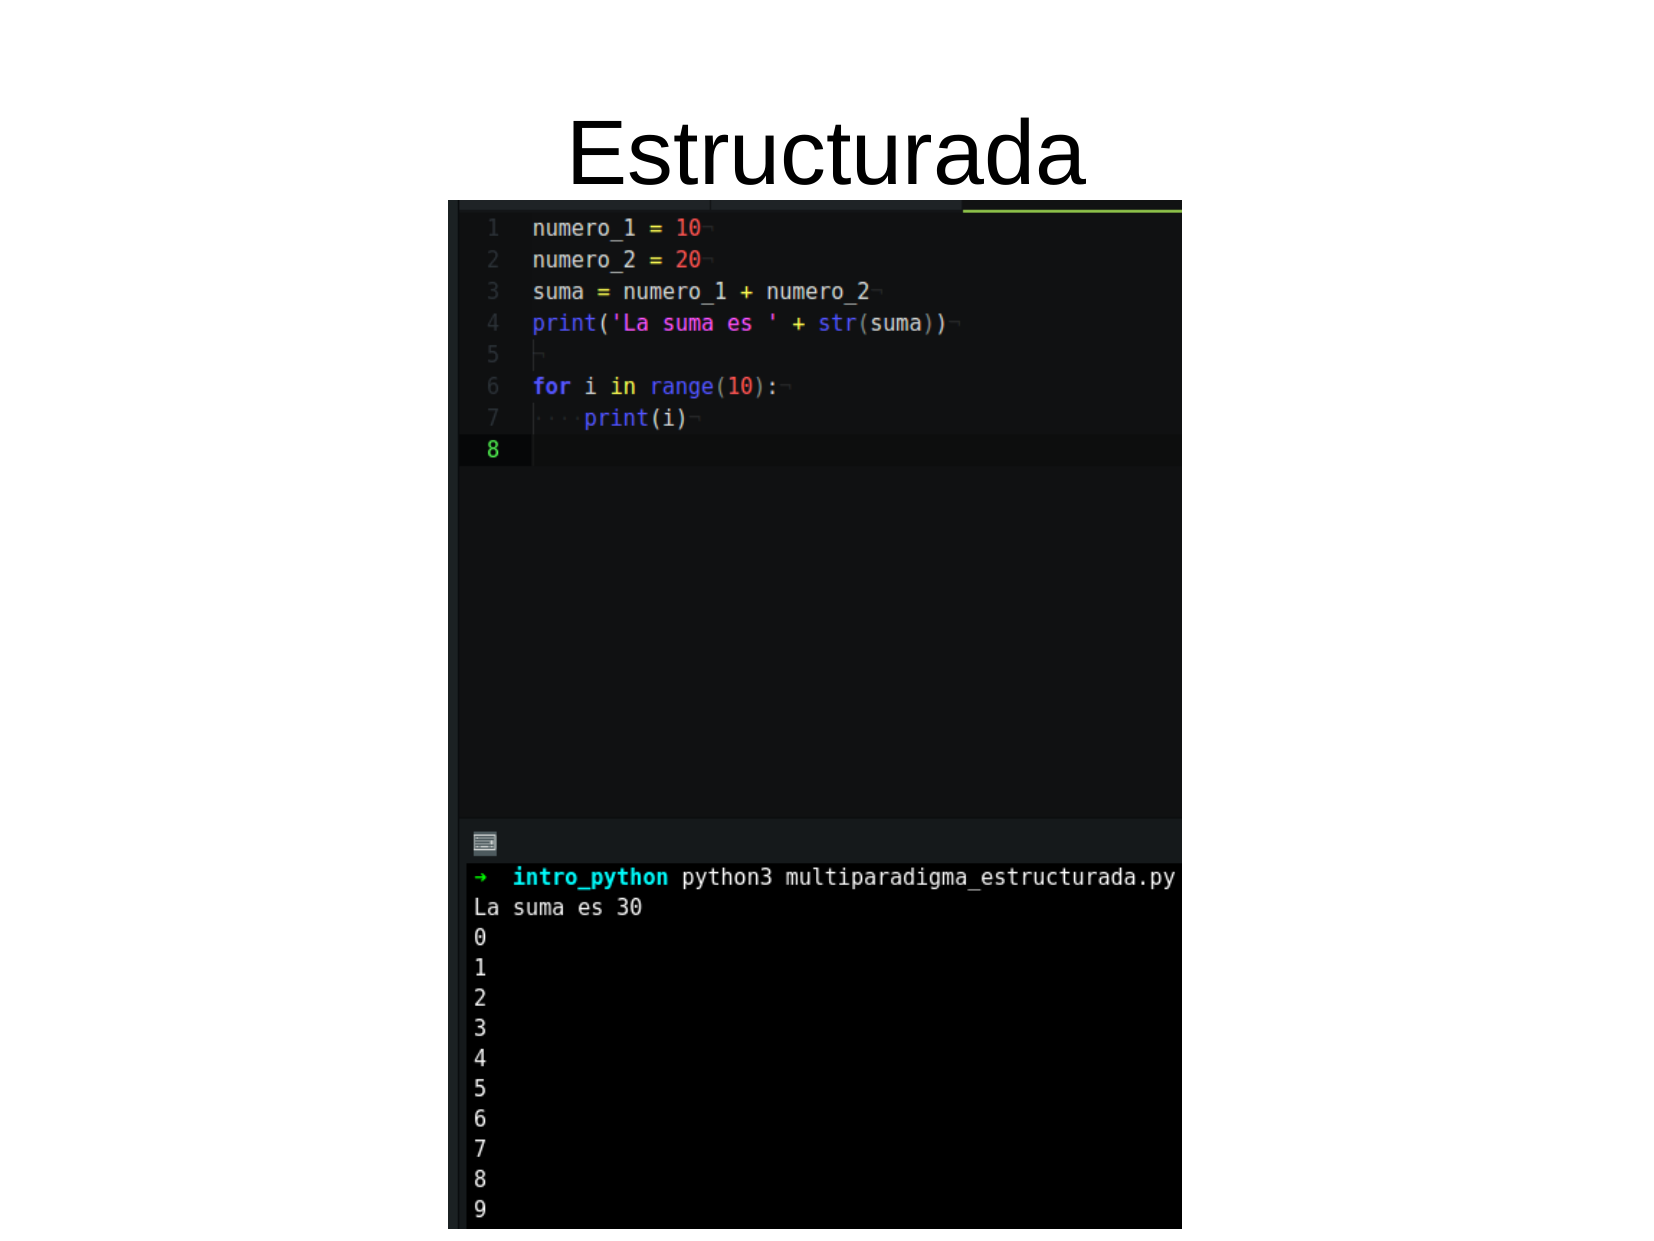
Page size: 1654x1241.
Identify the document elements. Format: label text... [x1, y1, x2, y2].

picture [448, 200, 1182, 1229]
title Estructurada [82, 49, 1571, 257]
